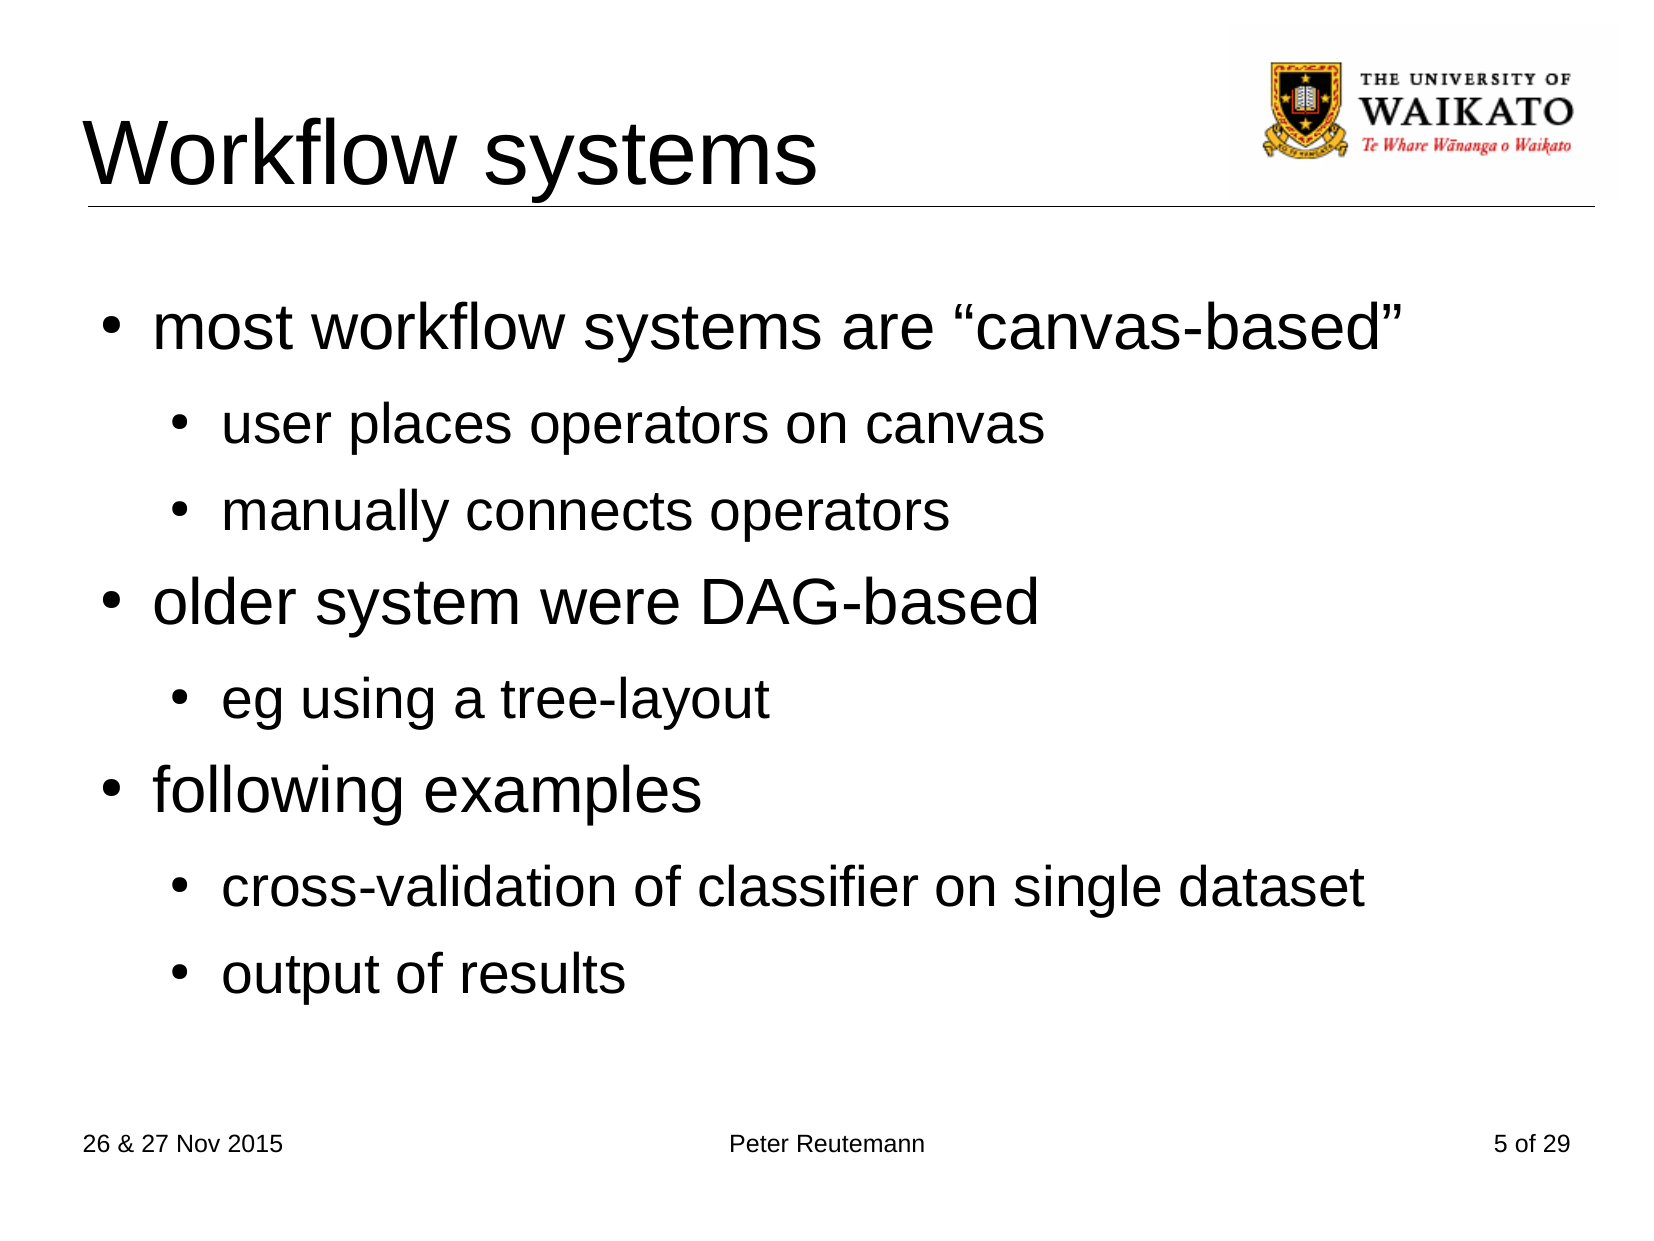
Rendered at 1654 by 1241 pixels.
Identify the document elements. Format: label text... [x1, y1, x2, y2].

list most workflow systems are “canvas-based” user places operators on canvas manually connects operators older system were DAG-based eg using a tree-layout following examples cross-validation of classifier on single dataset output of results [82, 290, 1571, 1010]
title Workflow systems [82, 49, 1571, 257]
picture [1228, 24, 1619, 201]
